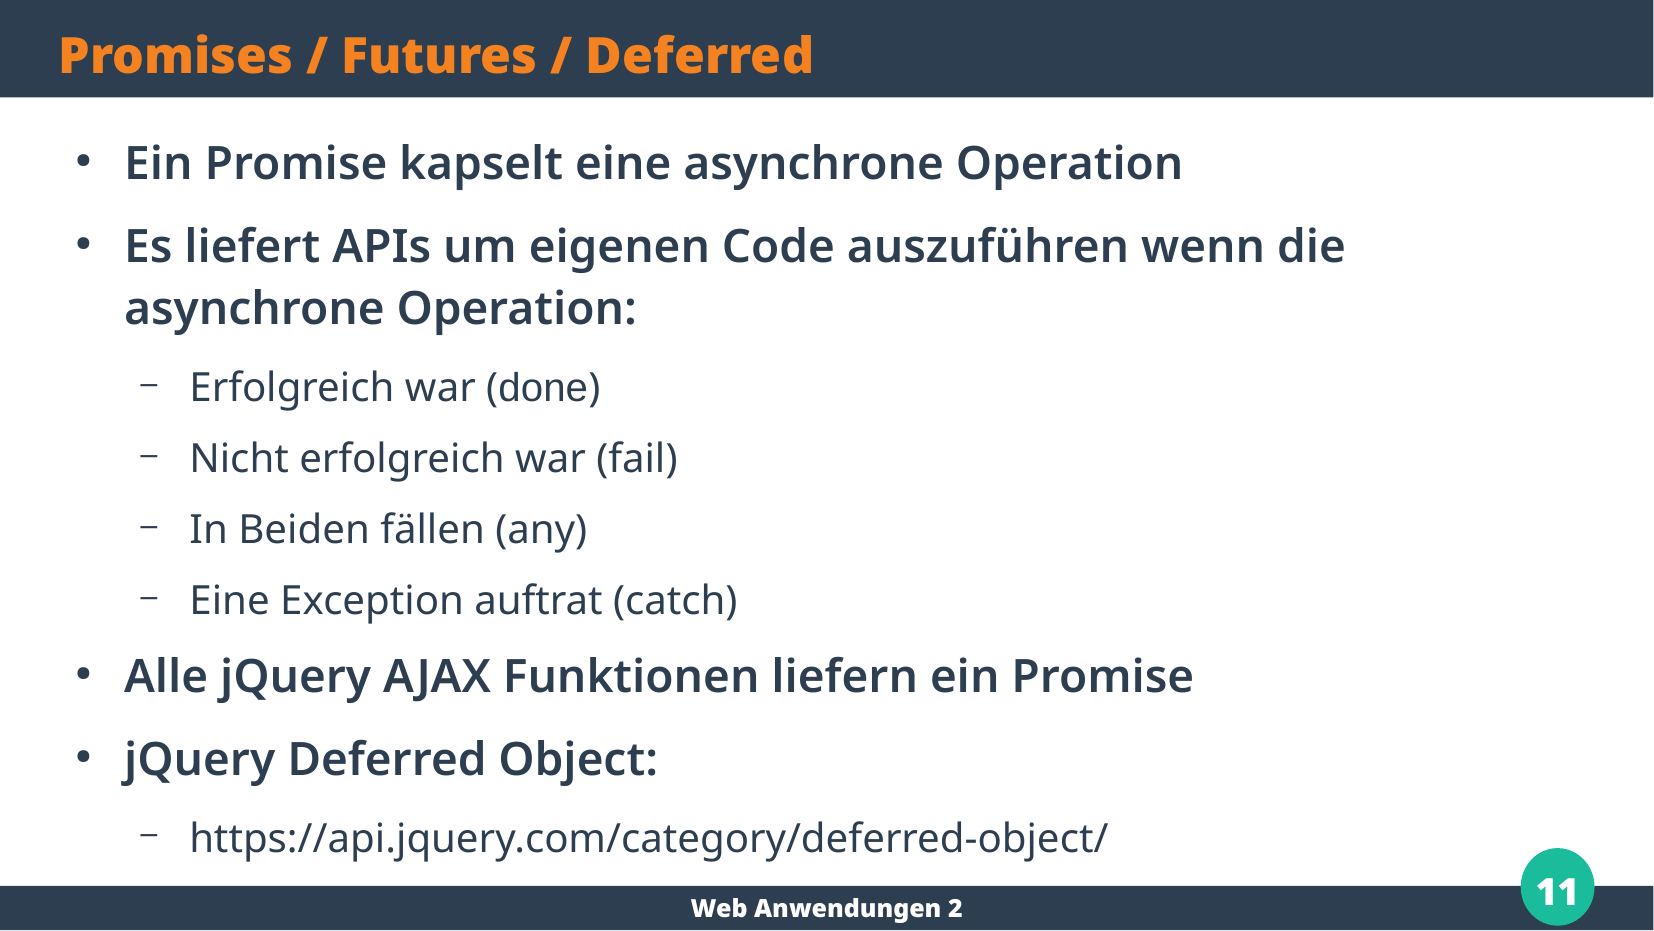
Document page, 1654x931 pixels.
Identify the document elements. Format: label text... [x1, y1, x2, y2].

list Ein Promise kapselt eine asynchrone Operation Es liefert APIs um eigenen Code auszuführen wenn die asynchrone Operation: Erfolgreich war (done) Nicht erfolgreich war (fail) In Beiden fällen (any) Eine Exception auftrat (catch) Alle jQuery AJAX Funktionen liefern ein Promise jQuery Deferred Object: https://api.jquery.com/category/deferred-object/ [59, 129, 1595, 864]
title Promises / Futures / Deferred [59, 8, 1595, 89]
